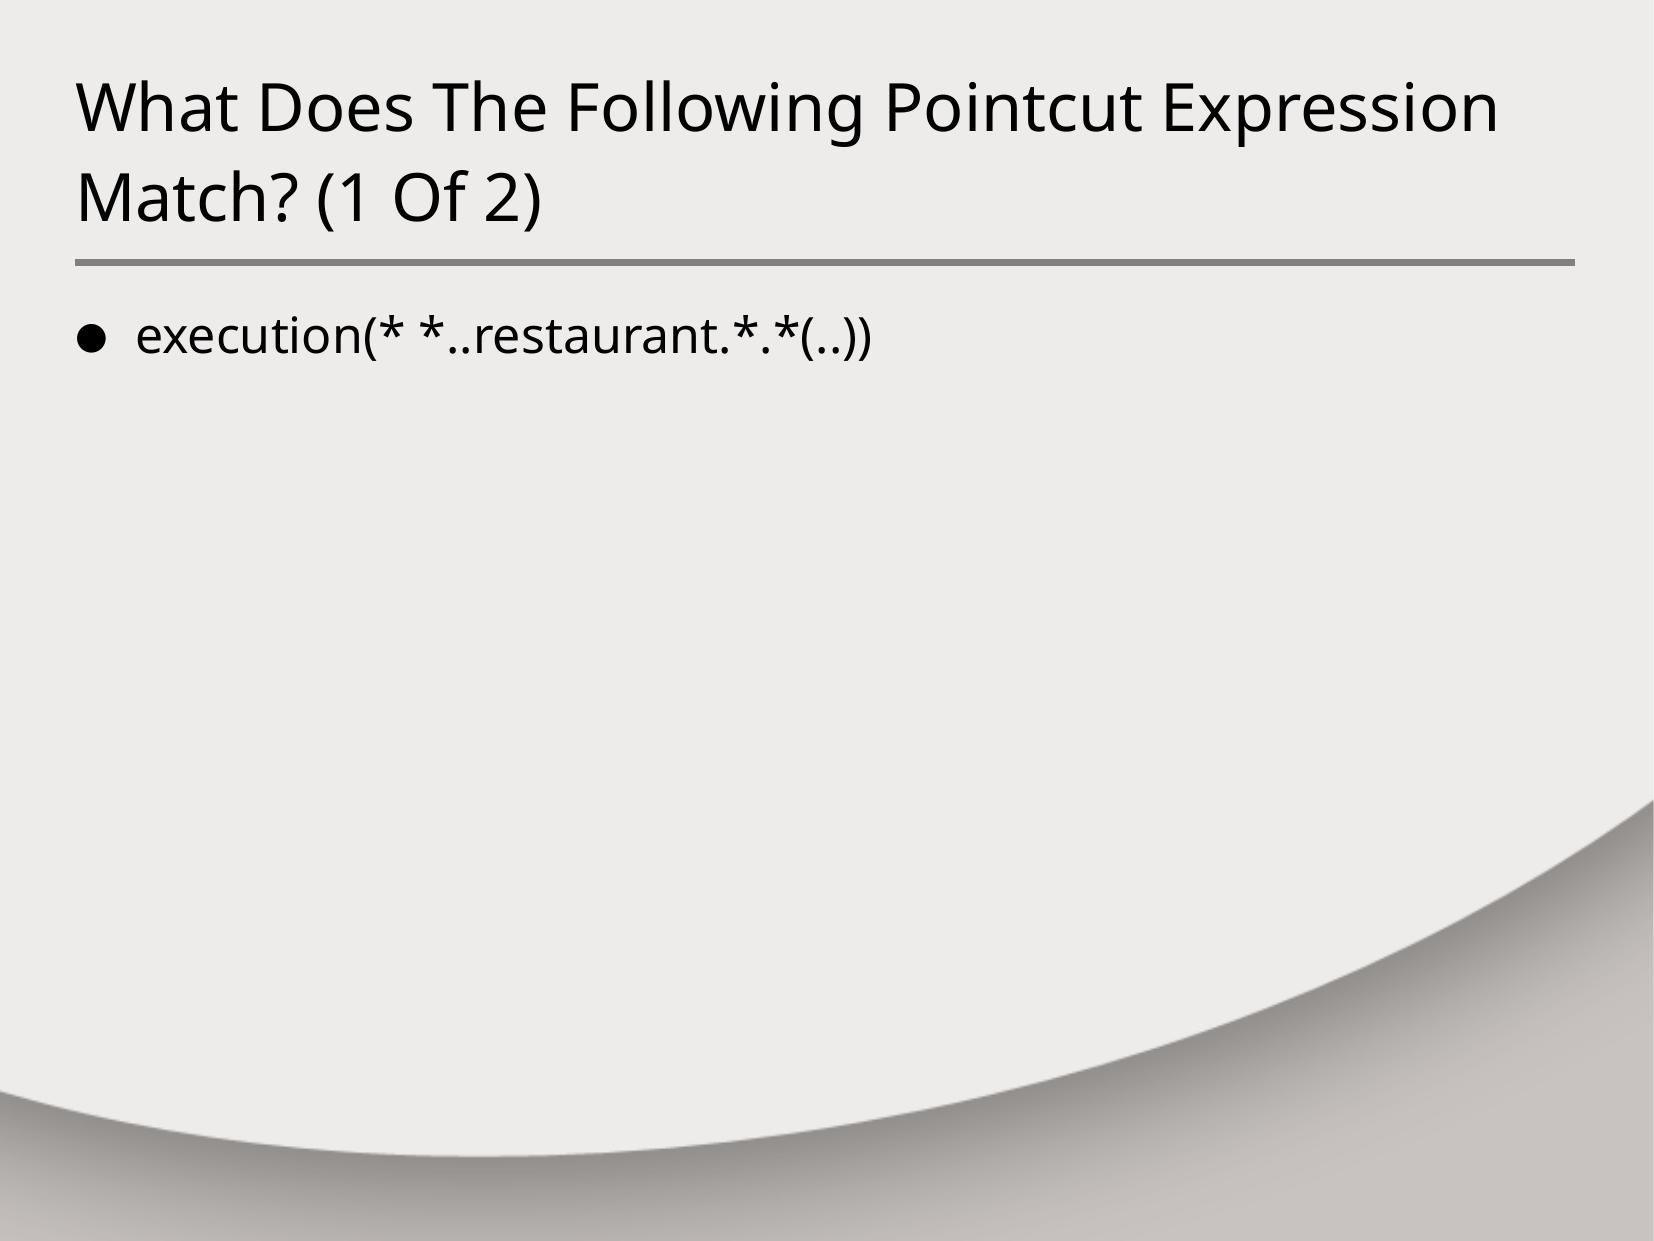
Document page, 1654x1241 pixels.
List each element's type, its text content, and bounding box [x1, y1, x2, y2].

list execution(* *..restaurant.*.*(..)) [75, 300, 1576, 1163]
title What Does The Following Pointcut Expression Match? (1 Of 2) [75, 75, 1576, 226]
picture [0, 0, 1654, 1241]
